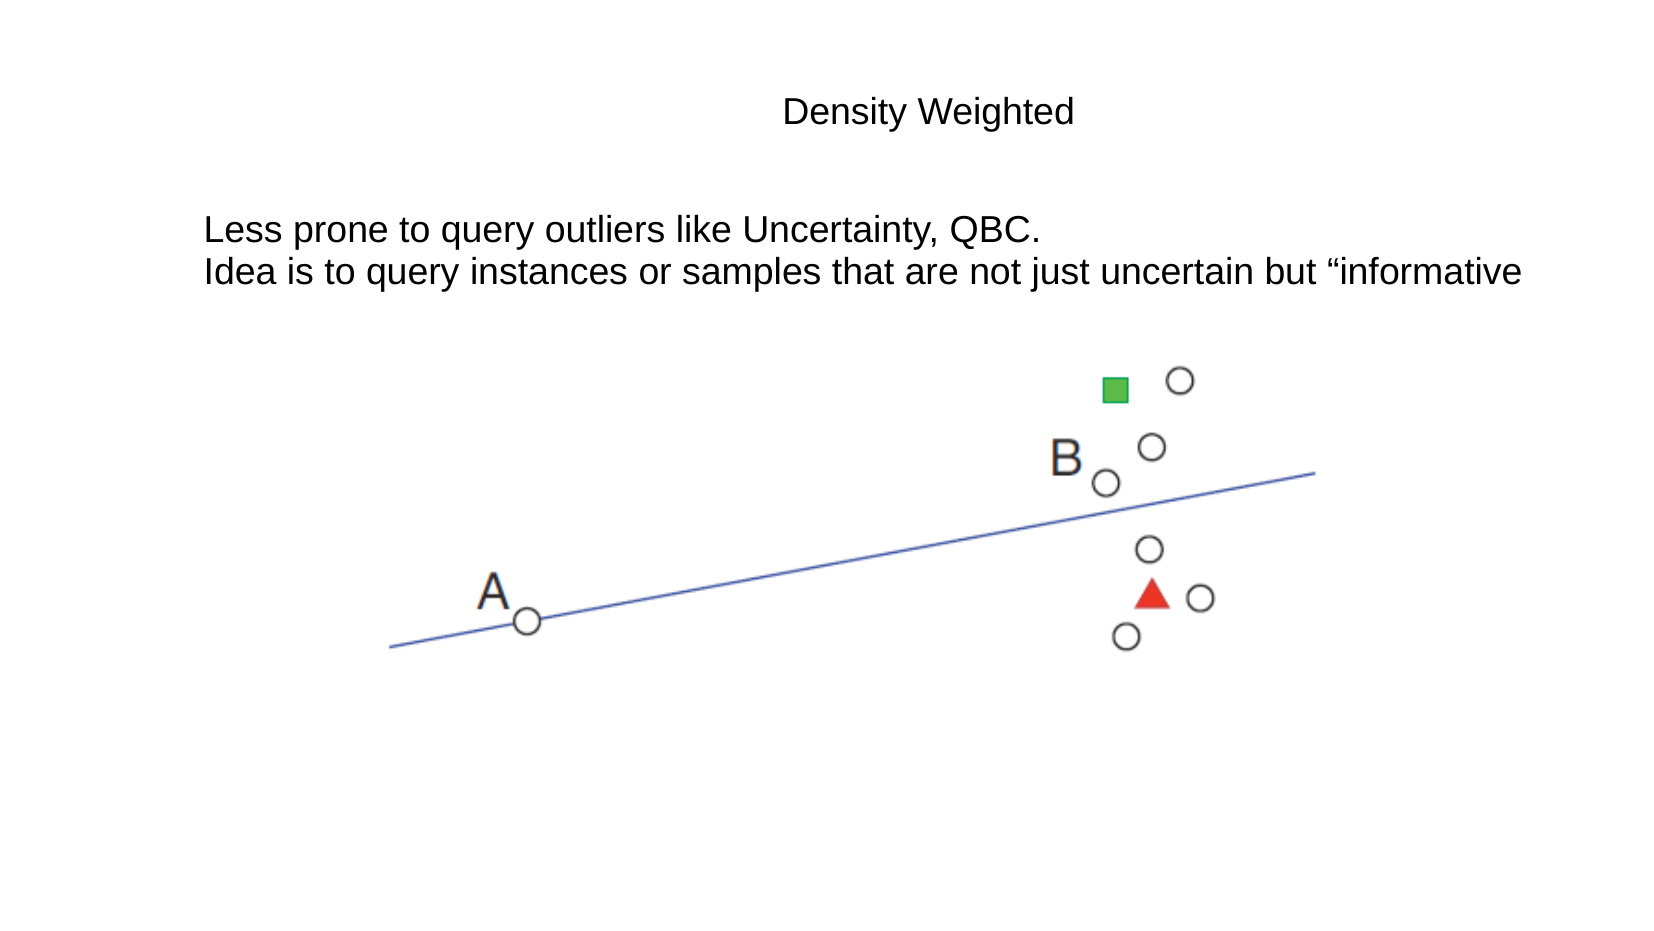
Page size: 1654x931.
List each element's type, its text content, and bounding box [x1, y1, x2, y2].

text_box Less prone to query outliers like Uncertainty, QBC. Idea is to query instances or samples that are not just uncertain but “informative [188, 200, 1539, 300]
text_box Density Weighted [767, 82, 1090, 140]
picture [360, 348, 1325, 680]
